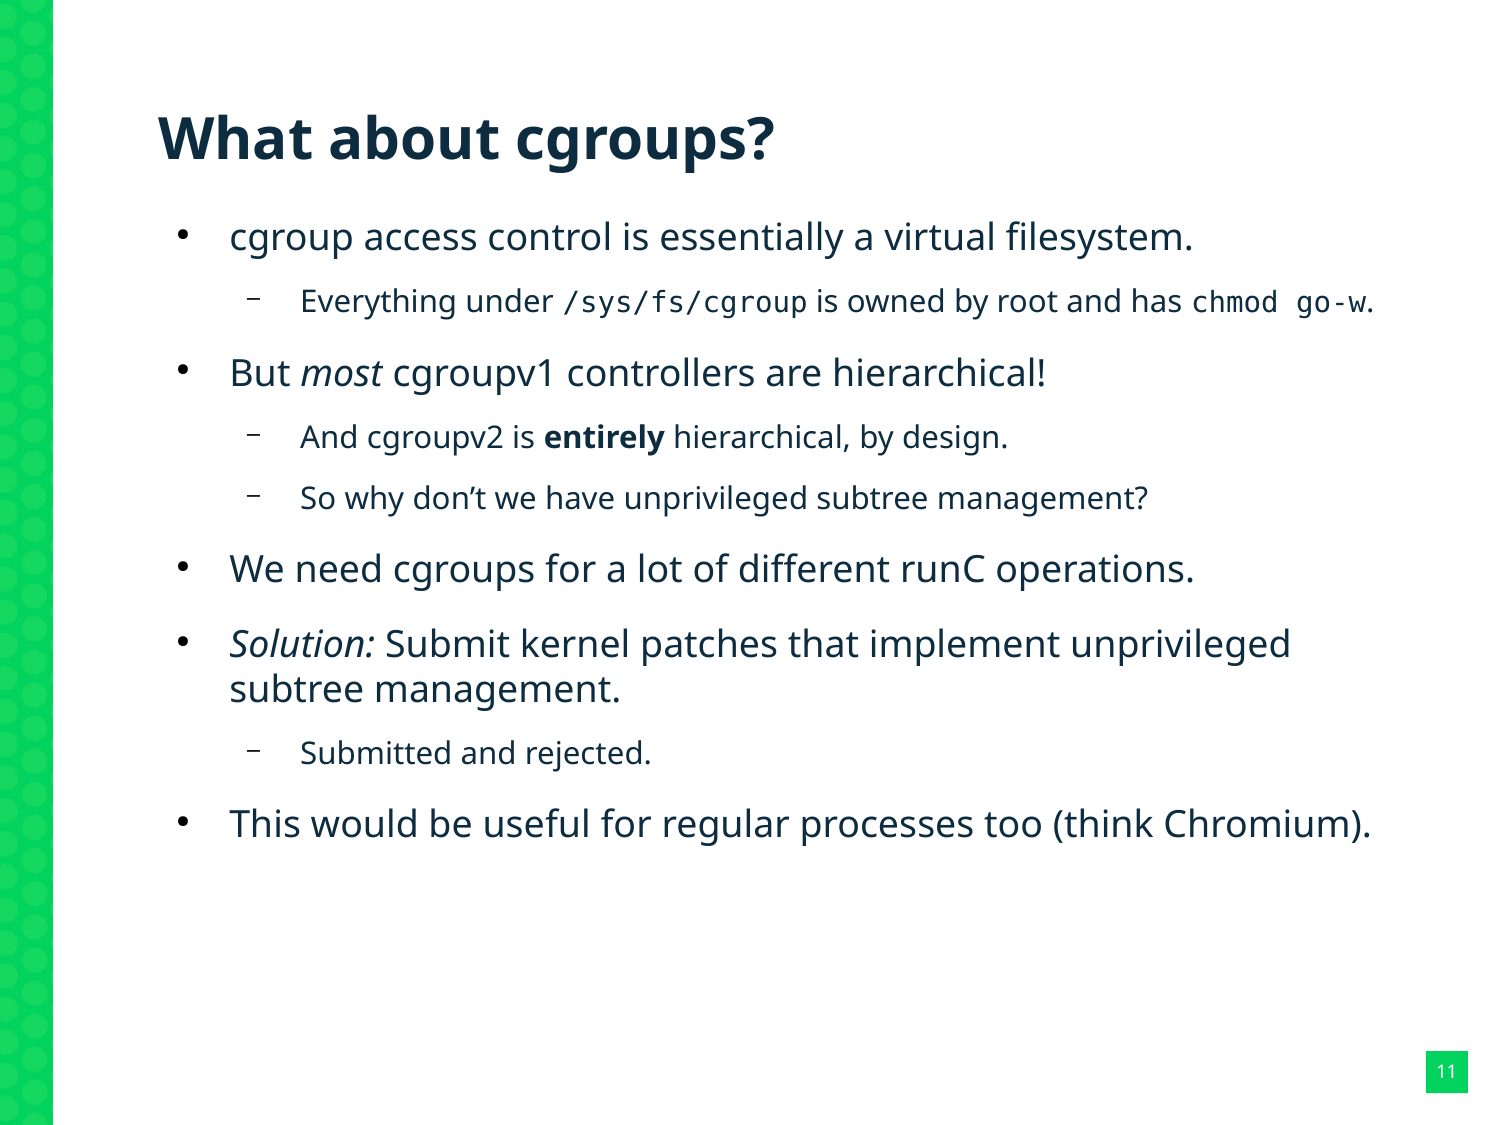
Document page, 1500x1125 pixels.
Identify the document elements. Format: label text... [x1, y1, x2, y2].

picture [0, 0, 53, 1125]
text_box <number> [1425, 1051, 1468, 1094]
list cgroup access control is essentially a virtual filesystem. Everything under /sys/fs/cgroup is owned by root and has chmod go-w. But most cgroupv1 controllers are hierarchical! And cgroupv2 is entirely hierarchical, by design. So why don’t we have unprivileged subtree management? We need cgroups for a lot of different runC operations. Solution: Submit kernel patches that implement unprivileged subtree management. Submitted and rejected. This would be useful for regular processes too (think Chromium). [143, 205, 1397, 1021]
title What about cgroups? [143, 94, 1397, 180]
